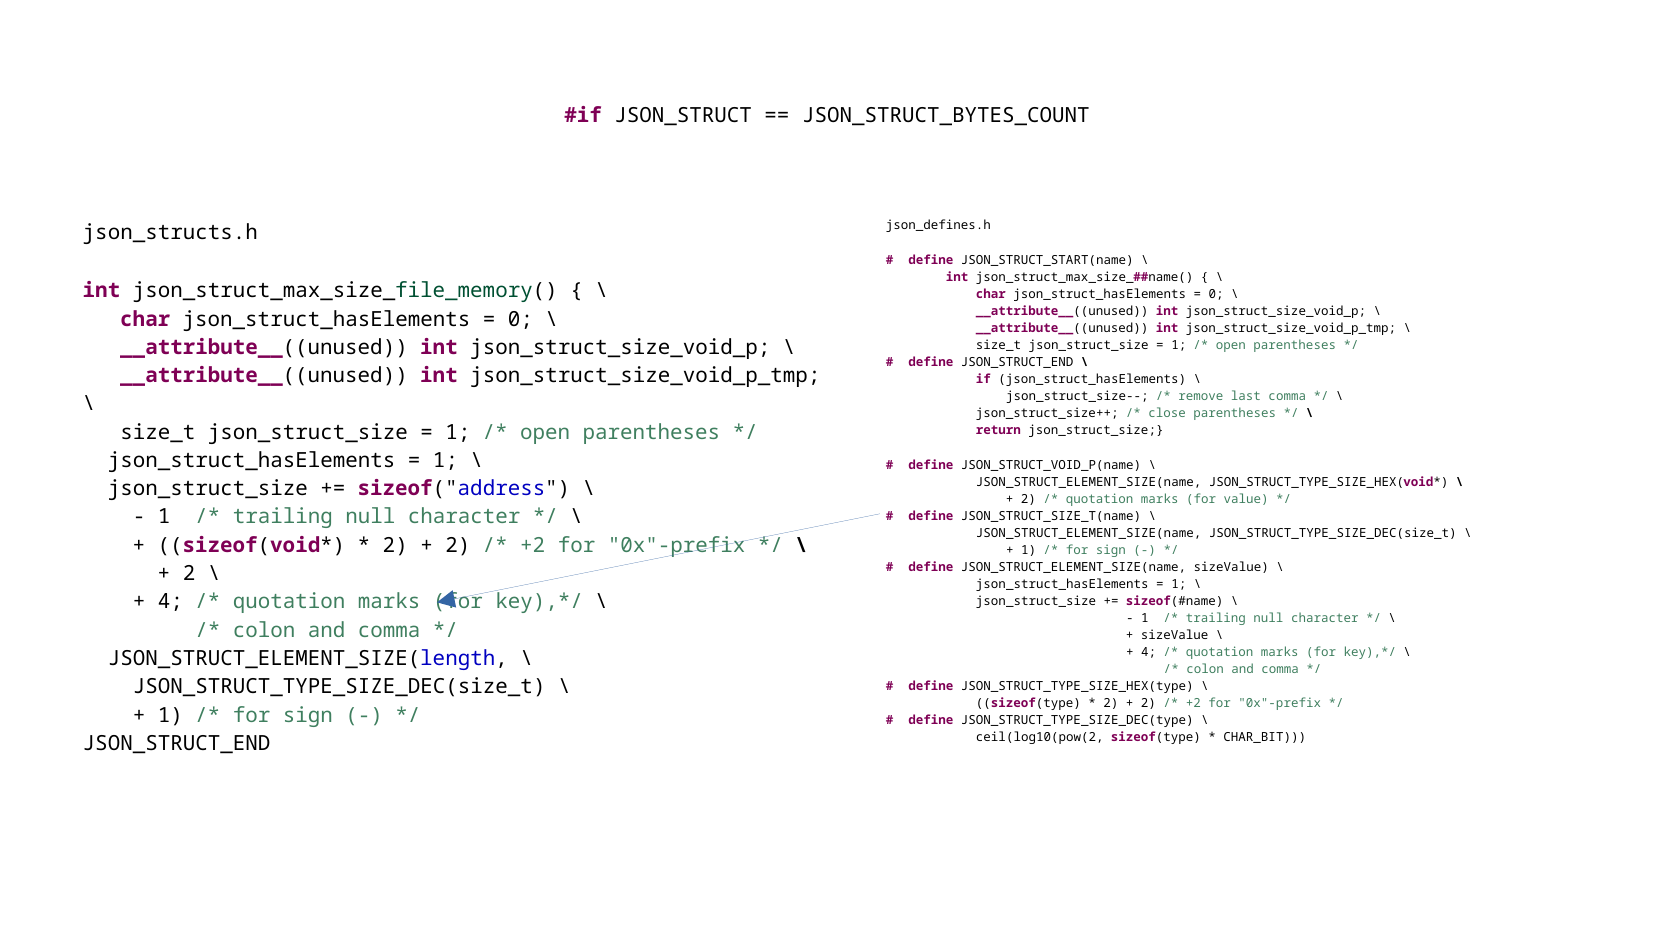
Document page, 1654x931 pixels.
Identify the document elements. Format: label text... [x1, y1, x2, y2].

list json_structs.h int json_struct_max_size_file_memory() { \ char json_struct_hasElements = 0; \ __attribute__((unused)) int json_struct_size_void_p; \ __attribute__((unused)) int json_struct_size_void_p_tmp; \ size_t json_struct_size = 1; /* open parentheses */ json_struct_hasElements = 1; \ json_struct_size += sizeof("address") \ - 1 /* trailing null character */ \ + ((sizeof(void*) * 2) + 2) /* +2 for "0x"-prefix */ \ + 2 \ + 4; /* quotation marks (for key),*/ \ /* colon and comma */ JSON_STRUCT_ELEMENT_SIZE(length, \ JSON_STRUCT_TYPE_SIZE_DEC(size_t) \ + 1) /* for sign (-) */ JSON_STRUCT_END [82, 217, 827, 758]
title #if JSON_STRUCT == JSON_STRUCT_BYTES_COUNT [82, 37, 1571, 193]
list json_defines.h # define JSON_STRUCT_START(name) \ int json_struct_max_size_##name() { \ char json_struct_hasElements = 0; \ __attribute__((unused)) int json_struct_size_void_p; \ __attribute__((unused)) int json_struct_size_void_p_tmp; \ size_t json_struct_size = 1; /* open parentheses */ # define JSON_STRUCT_END \ if (json_struct_hasElements) \ json_struct_size--; /* remove last comma */ \ json_struct_size++; /* close parentheses */ \ return json_struct_size;} # define JSON_STRUCT_VOID_P(name) \ JSON_STRUCT_ELEMENT_SIZE(name, JSON_STRUCT_TYPE_SIZE_HEX(void*) \ + 2) /* quotation marks (for value) */ # define JSON_STRUCT_SIZE_T(name) \ JSON_STRUCT_ELEMENT_SIZE(name, JSON_STRUCT_TYPE_SIZE_DEC(size_t) \ + 1) /* for sign (-) */ # define JSON_STRUCT_ELEMENT_SIZE(name, sizeValue) \ json_struct_hasElements = 1; \ json_struct_size += sizeof(#name) \ - 1 /* trailing null character */ \ + sizeValue \ + 4; /* quotation marks (for key),*/ \ /* colon and comma */ # define JSON_STRUCT_TYPE_SIZE_HEX(type) \ ((sizeof(type) * 2) + 2) /* +2 for "0x"-prefix */ # define JSON_STRUCT_TYPE_SIZE_DEC(type) \ ceil(log10(pow(2, sizeof(type) * CHAR_BIT))) [885, 216, 1571, 756]
